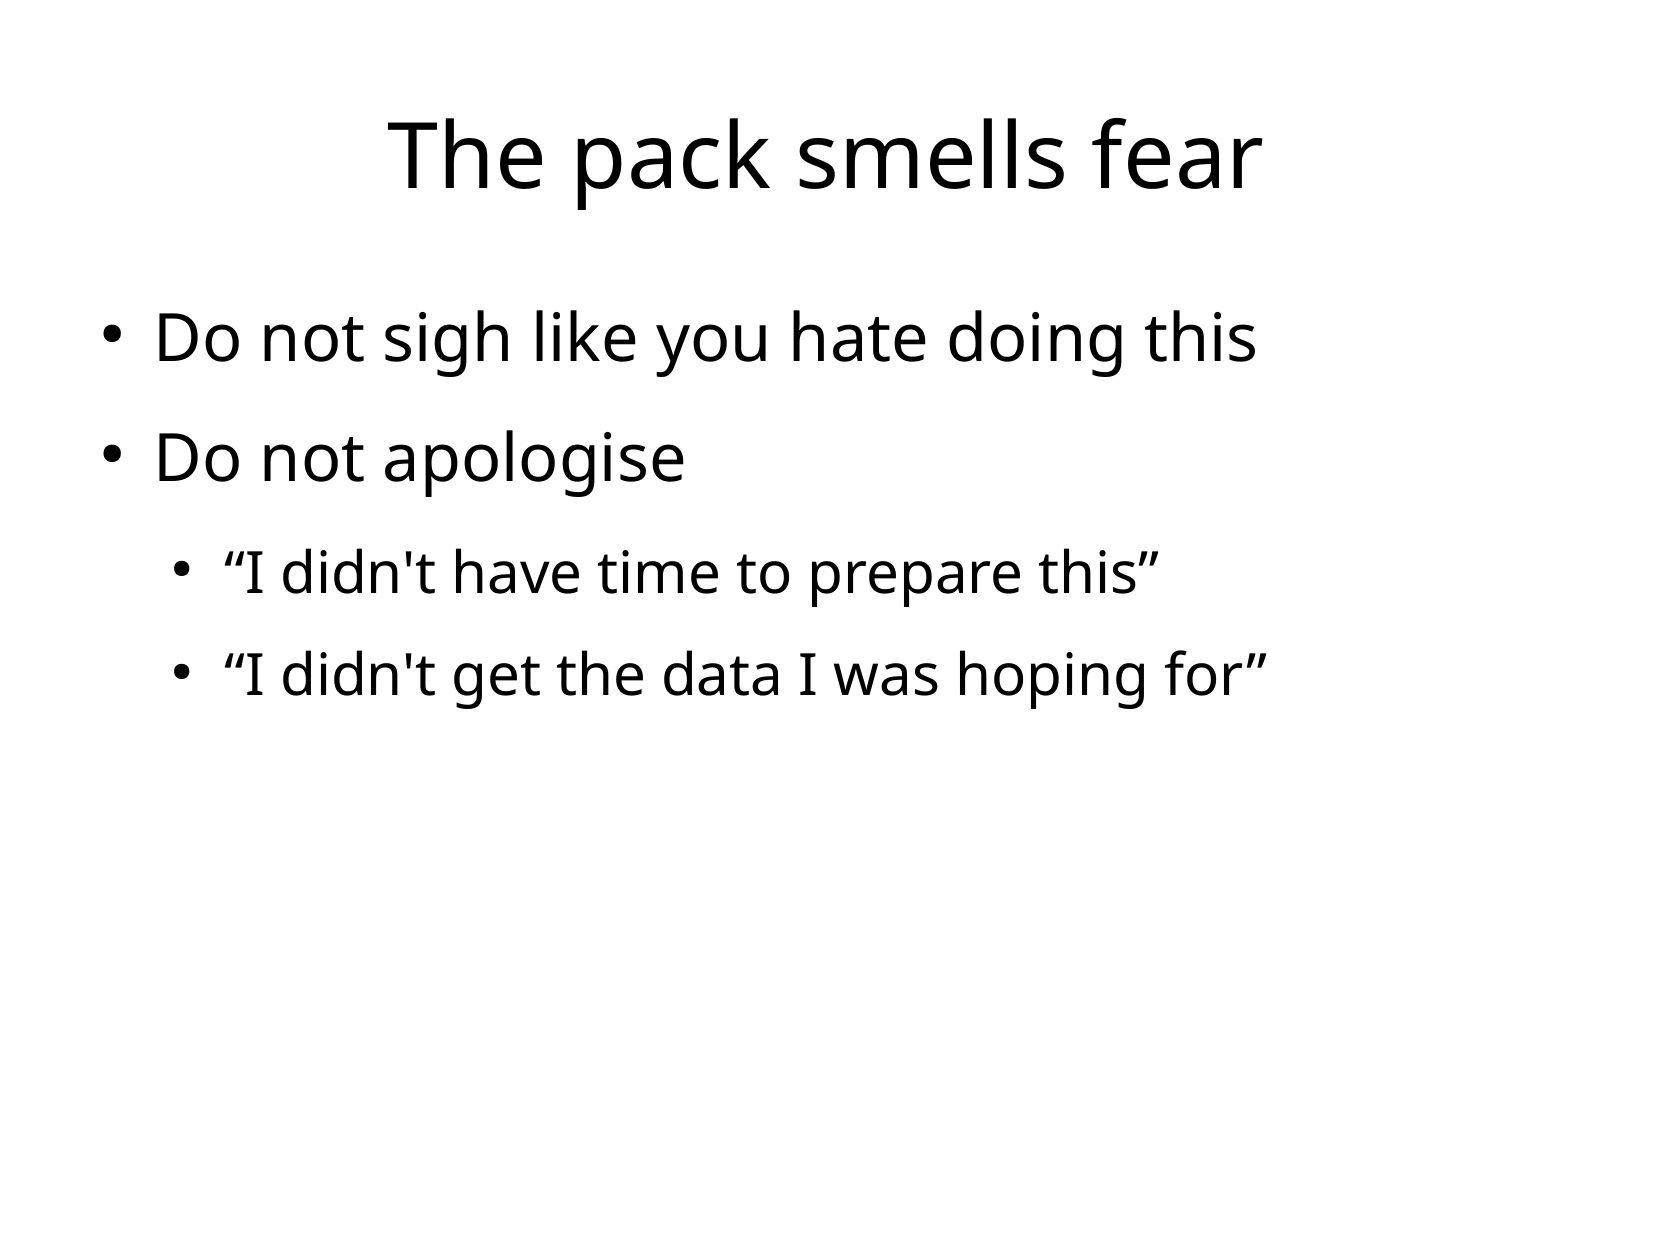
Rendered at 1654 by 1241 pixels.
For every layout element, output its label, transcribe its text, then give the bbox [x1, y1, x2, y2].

list Do not sigh like you hate doing this Do not apologise “I didn't have time to prepare this” “I didn't get the data I was hoping for” [82, 290, 1571, 1109]
title The pack smells fear [82, 56, 1571, 250]
